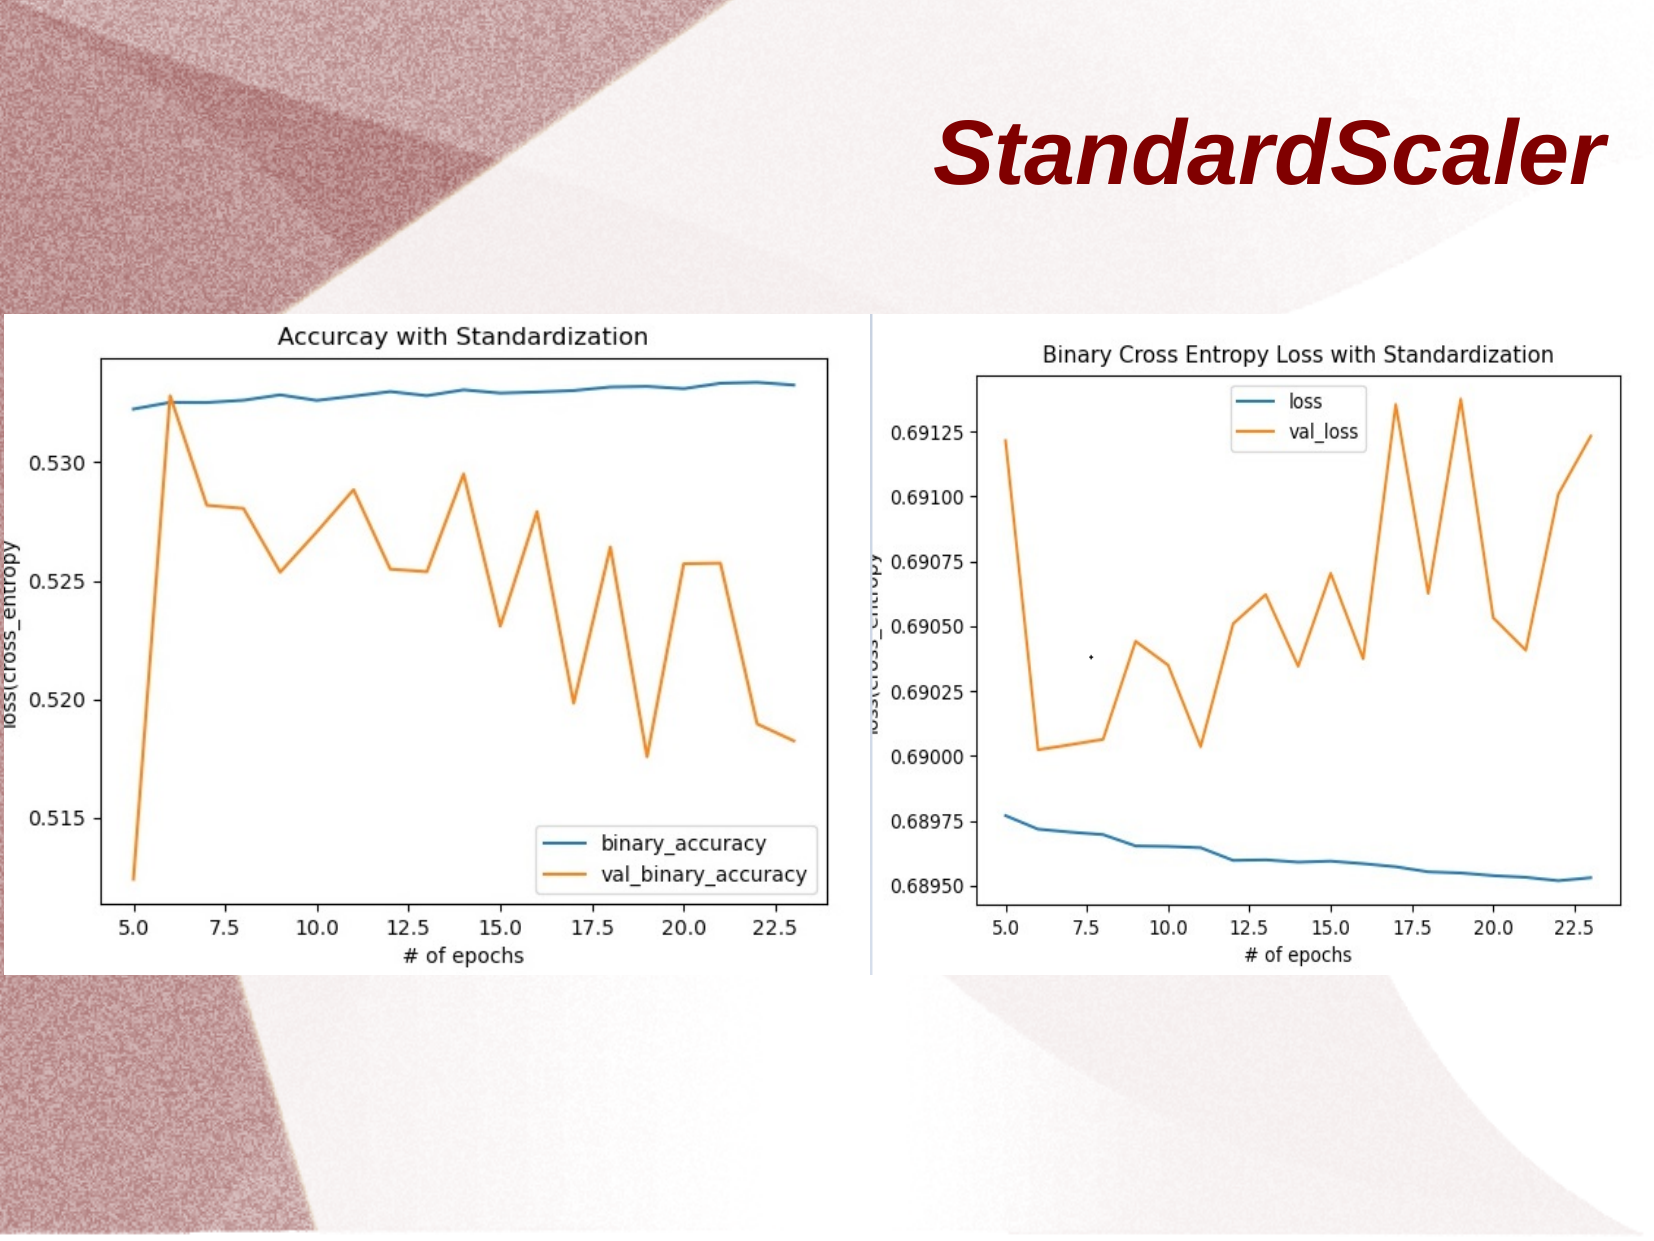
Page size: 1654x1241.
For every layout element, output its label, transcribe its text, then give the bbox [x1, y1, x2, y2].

title StandardScaler [596, 49, 1607, 257]
picture [0, 0, 1654, 1241]
